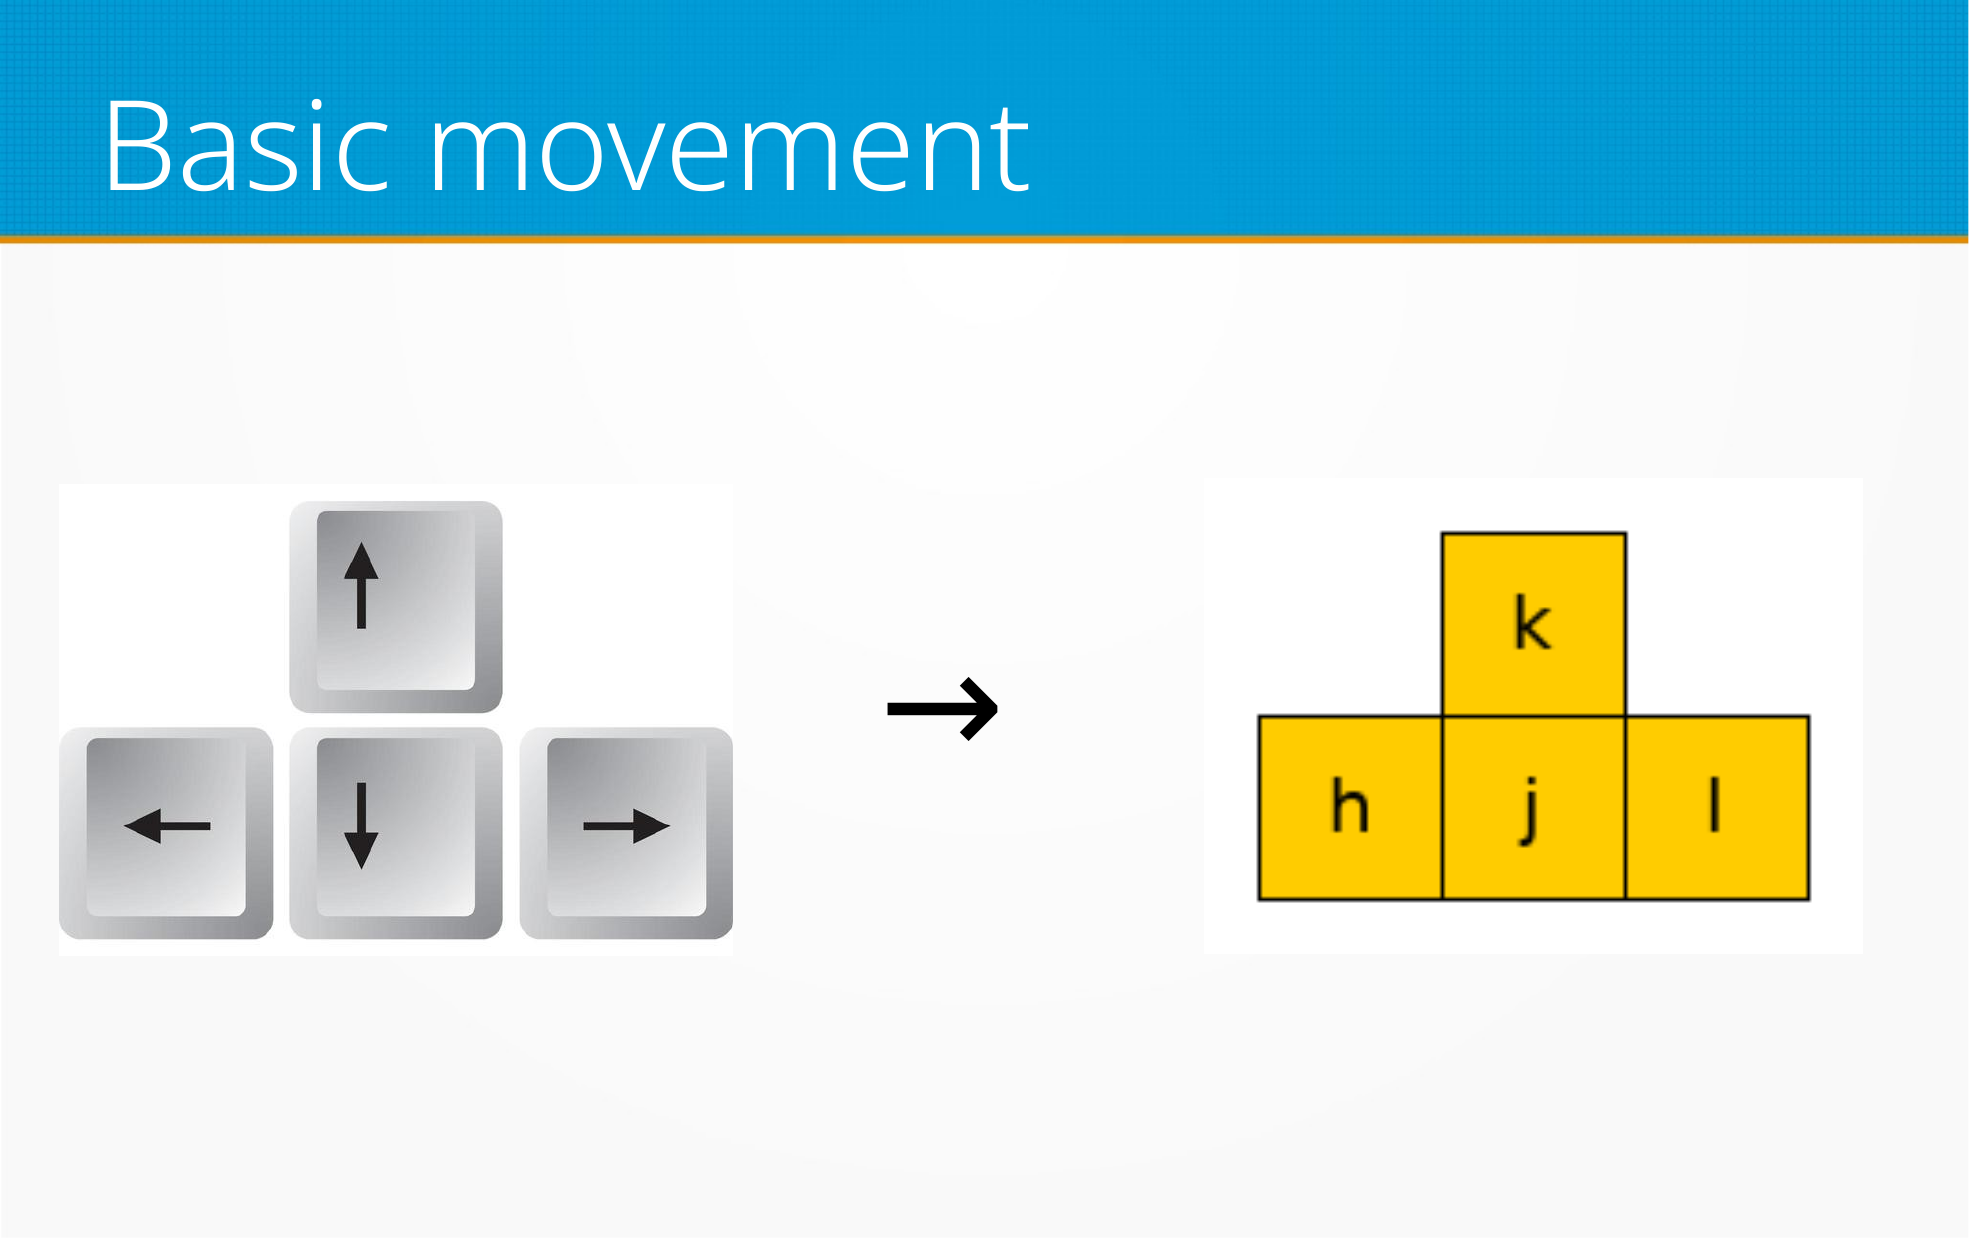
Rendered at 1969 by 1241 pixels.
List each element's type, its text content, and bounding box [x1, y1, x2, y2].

text_box → [874, 604, 1027, 792]
title Basic movement [98, 19, 1870, 227]
picture [0, 233, 1969, 1241]
